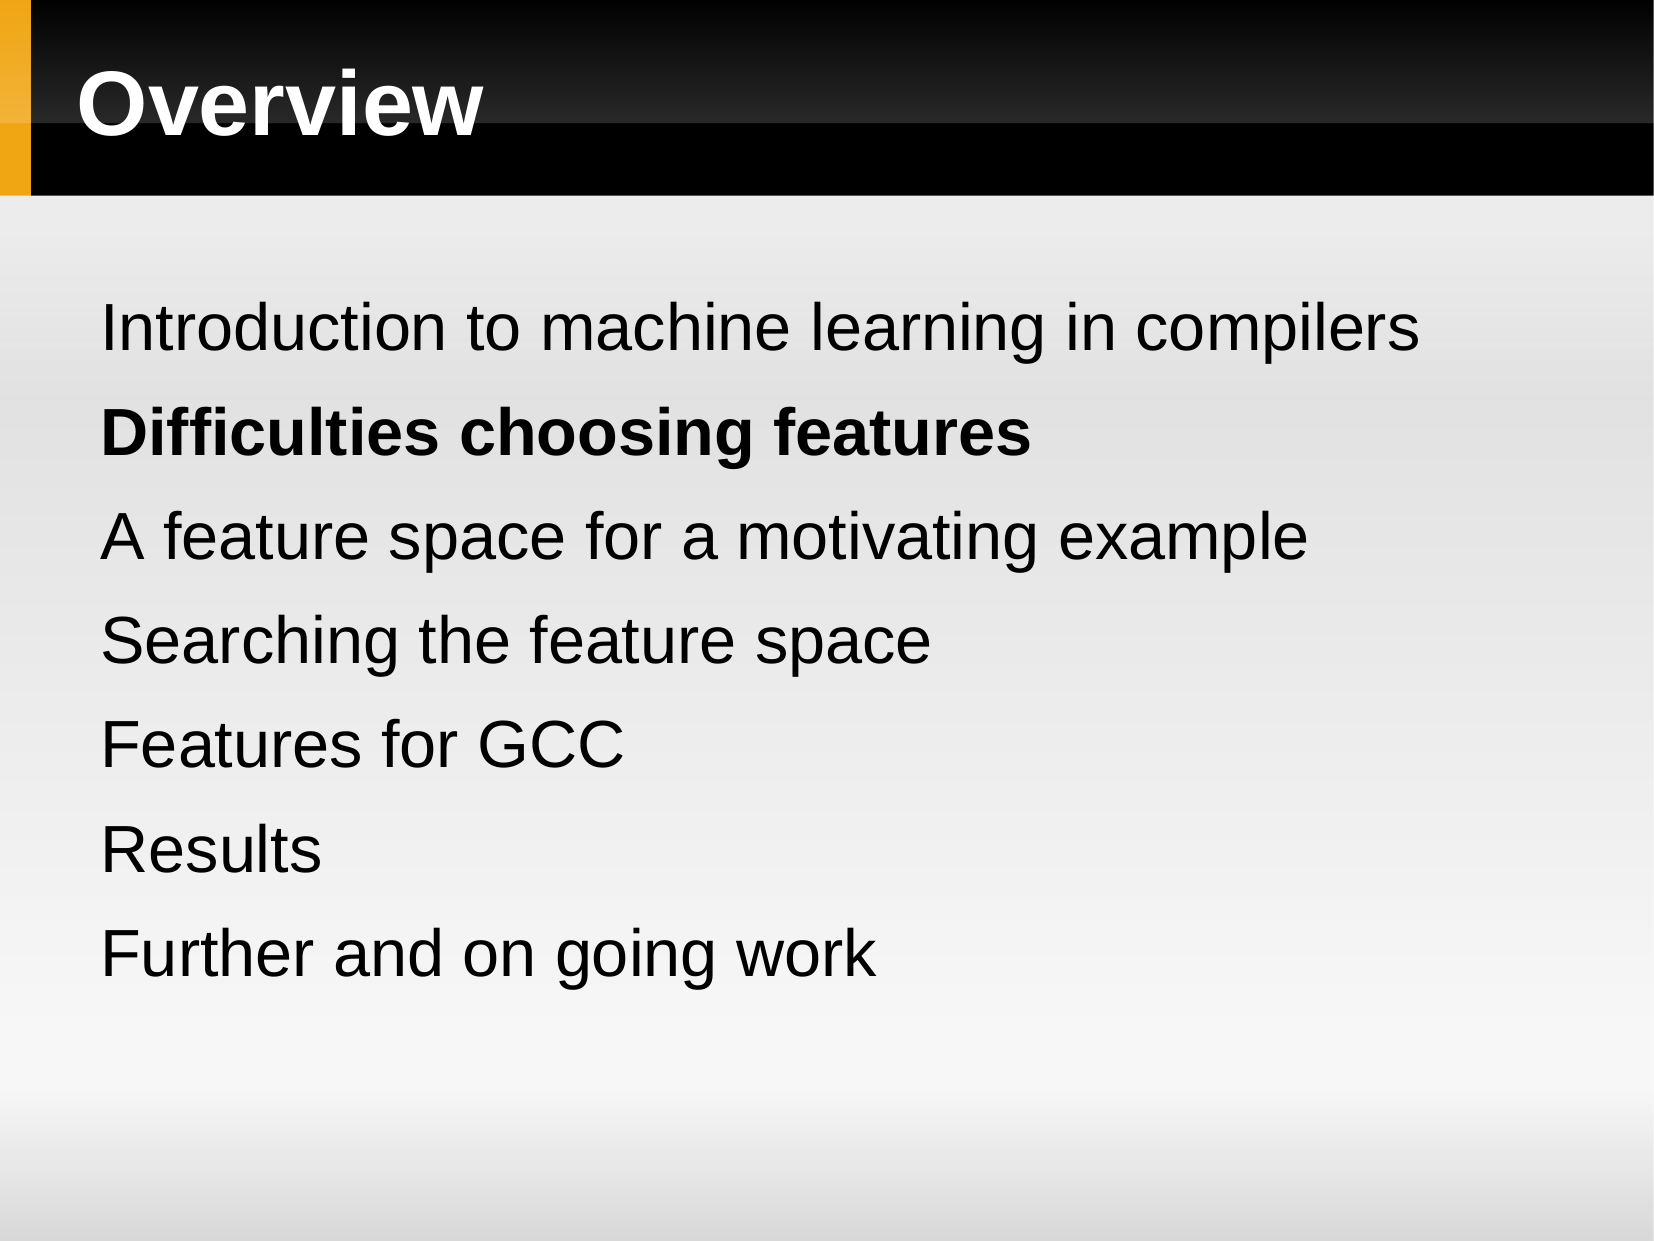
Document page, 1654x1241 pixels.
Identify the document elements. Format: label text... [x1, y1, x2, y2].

list Introduction to machine learning in compilers Difficulties choosing features A feature space for a motivating example Searching the feature space Features for GCC Results Further and on going work [82, 290, 1571, 1109]
picture [0, 0, 1654, 1241]
title Overview [76, 0, 1565, 208]
